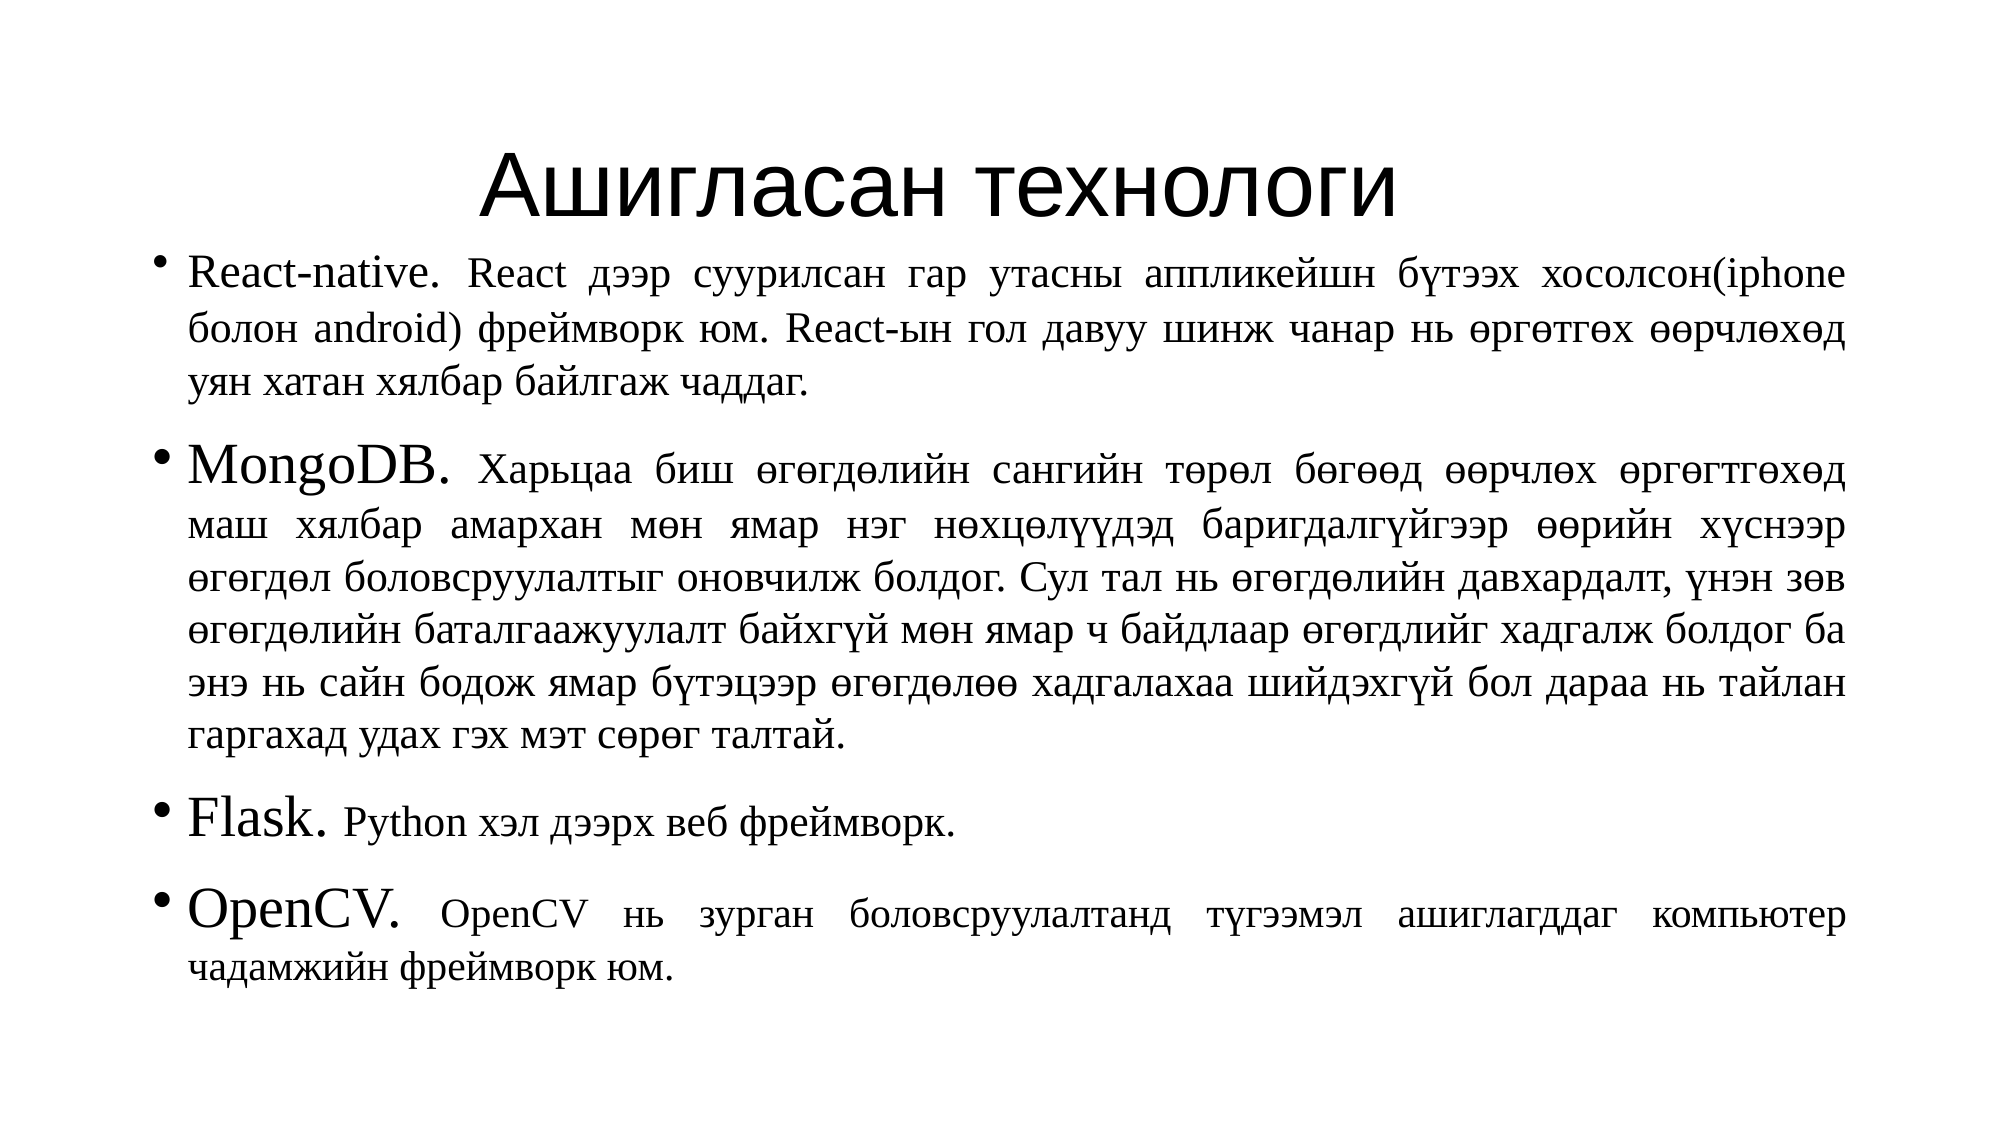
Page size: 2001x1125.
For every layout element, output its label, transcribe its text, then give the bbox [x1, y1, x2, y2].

text_box React-native. React дээр суурилсан гар утасны аппликейшн бүтээх хосолсон(iphone болон android) фреймворк юм. React-ын гол давуу шинж чанар нь өргөтгөх өөрчлөхөд уян хатан хялбар байлгаж чаддаг. MongoDB. Харьцаа биш өгөгдөлийн сангийн төрөл бөгөөд өөрчлөх өргөгтгөхөд маш хялбар амархан мөн ямар нэг нөхцөлүүдэд баригдалгүйгээр өөрийн хүснээр өгөгдөл боловсруулалтыг оновчилж болдог. Сул тал нь өгөгдөлийн давхардалт, үнэн зөв өгөгдөлийн баталгаажуулалт байхгүй мөн ямар ч байдлаар өгөгдлийг хадгалж болдог ба энэ нь сайн бодож ямар бүтэцээр өгөгдөлөө хадгалахаа шийдэхгүй бол дараа нь тайлан гаргахад удах гэх мэт сөрөг талтай. Flask. Python хэл дээрх веб фреймворк. OpenCV. OpenCV нь зурган боловсруулалтанд түгээмэл ашиглагддаг компьютер чадамжийн фреймворк юм. [137, 221, 1863, 1013]
text_box Ашигласан технологи [354, 32, 1527, 221]
